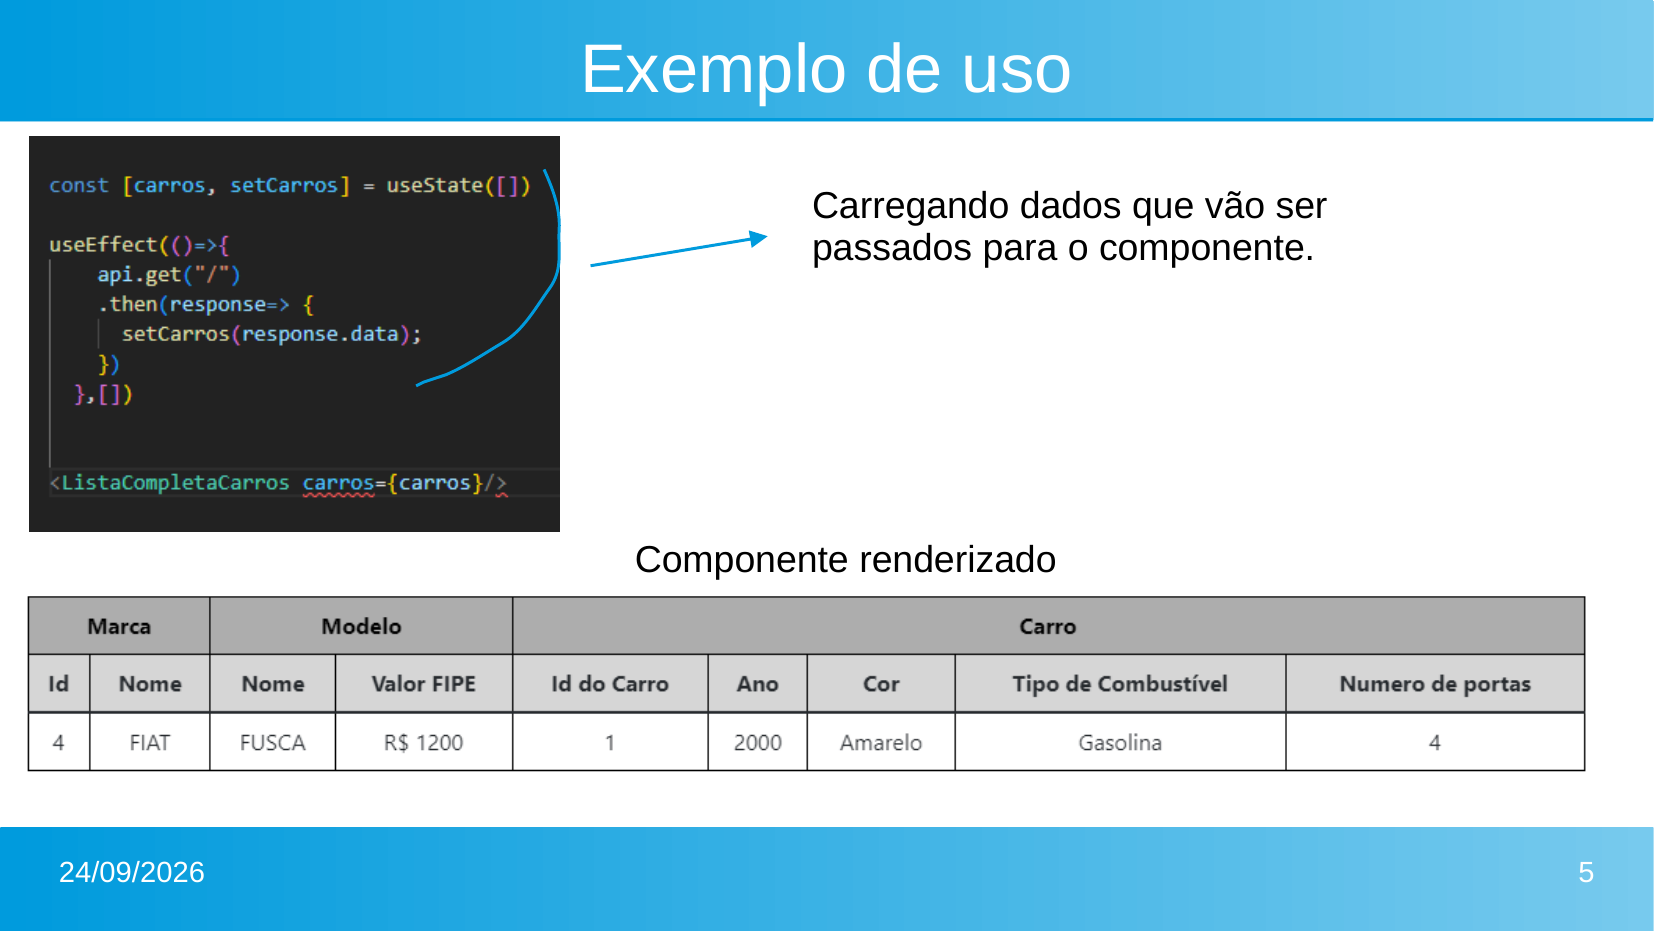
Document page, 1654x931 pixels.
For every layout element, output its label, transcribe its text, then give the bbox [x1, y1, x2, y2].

text_box Carregando dados que vão ser passados para o componente. [797, 177, 1473, 296]
picture [29, 136, 560, 532]
text_box Componente renderizado [620, 531, 1536, 589]
title Exemplo de uso [59, 29, 1595, 108]
picture [0, 581, 1654, 798]
